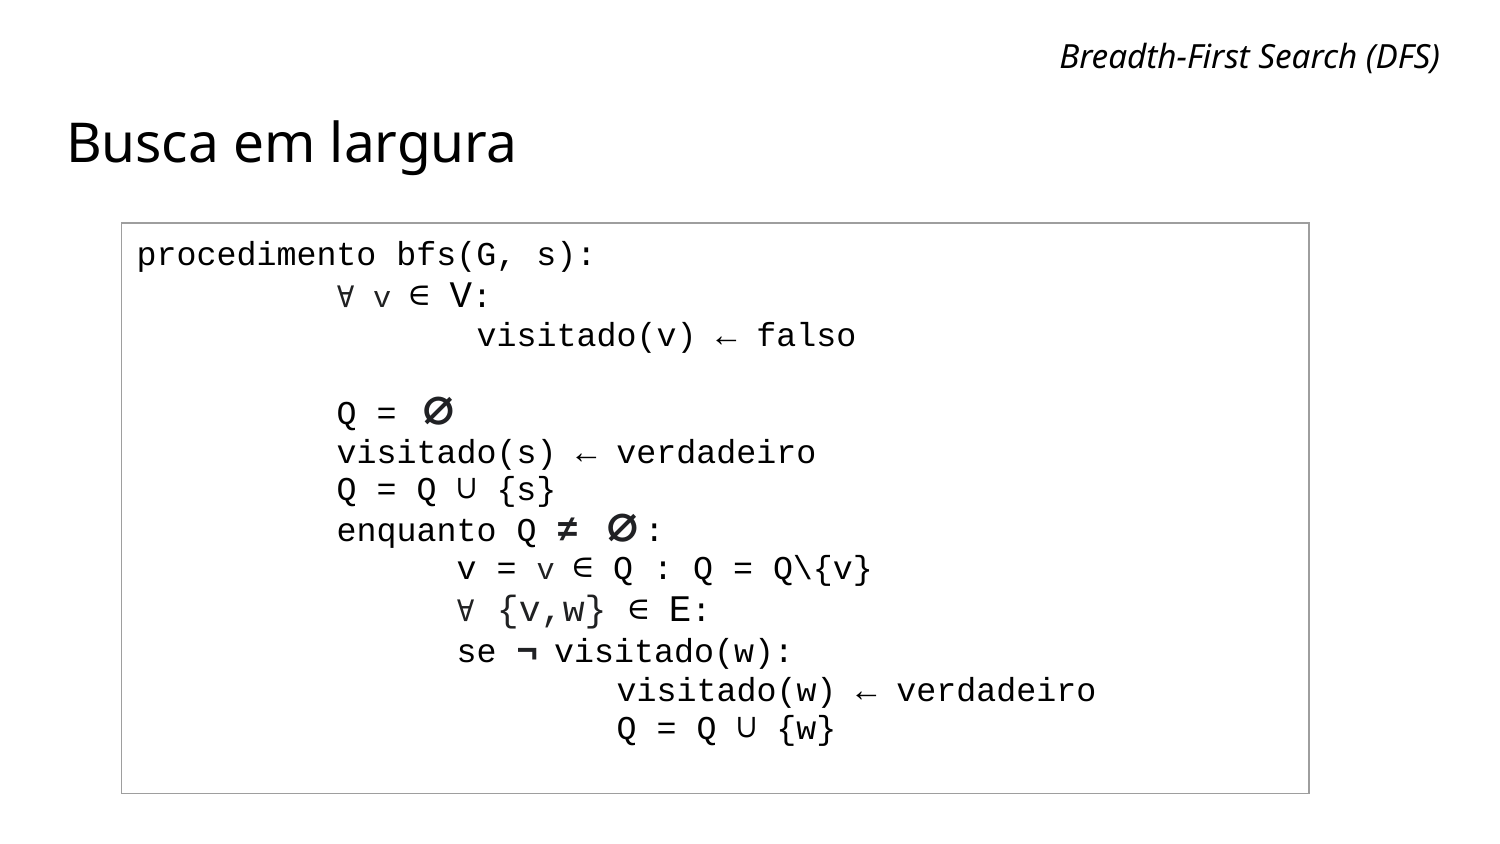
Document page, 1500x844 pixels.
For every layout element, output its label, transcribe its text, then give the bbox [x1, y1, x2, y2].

table_header procedimento bfs(G, s): ∀ v ∈ V: visitado(v) ← falso Q = ∅ visitado(s) ← verdadeiro Q = Q ∪ {s} enquanto Q ≠ ∅: v = v ∈ Q : Q = Q\{v} ∀ {v,w} ∈ E: se ¬ visitado(w): visitado(w) ← verdadeiro Q = Q ∪ {w} [122, 224, 1308, 793]
title Busca em largura [51, 51, 580, 189]
text_box Breadth-First Search (DFS) [1044, 20, 1491, 91]
